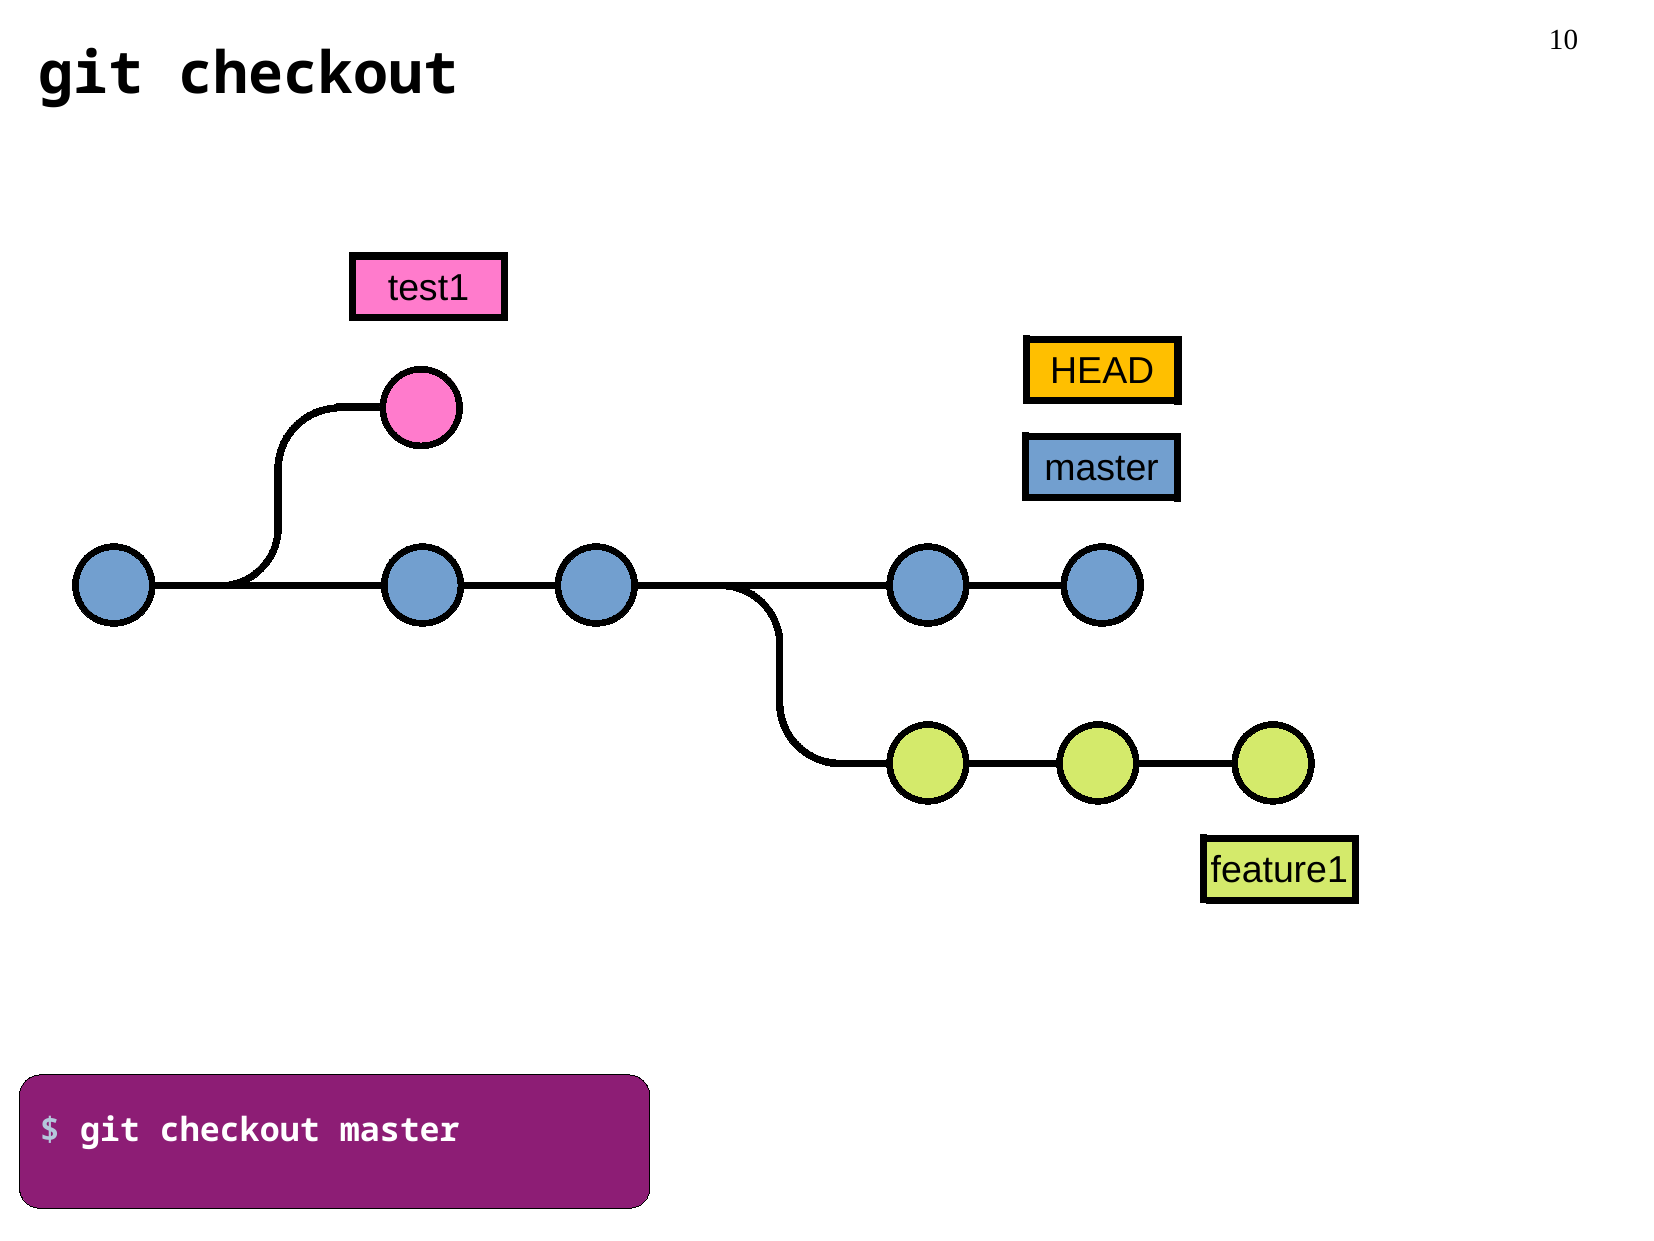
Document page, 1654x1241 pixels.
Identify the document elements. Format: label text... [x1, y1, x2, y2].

text_box [72, 366, 1315, 805]
text_box [349, 252, 508, 321]
text_box [19, 1074, 650, 1207]
text_box feature1 [1207, 842, 1352, 897]
text_box [1023, 335, 1182, 405]
text_box test1 [356, 260, 501, 314]
text_box $ git checkout master [25, 1098, 637, 1227]
text_box git checkout [23, 23, 969, 237]
text_box HEAD [1030, 343, 1174, 397]
text_box master [1029, 440, 1174, 494]
text_box [1022, 432, 1181, 502]
text_box [1200, 834, 1359, 904]
